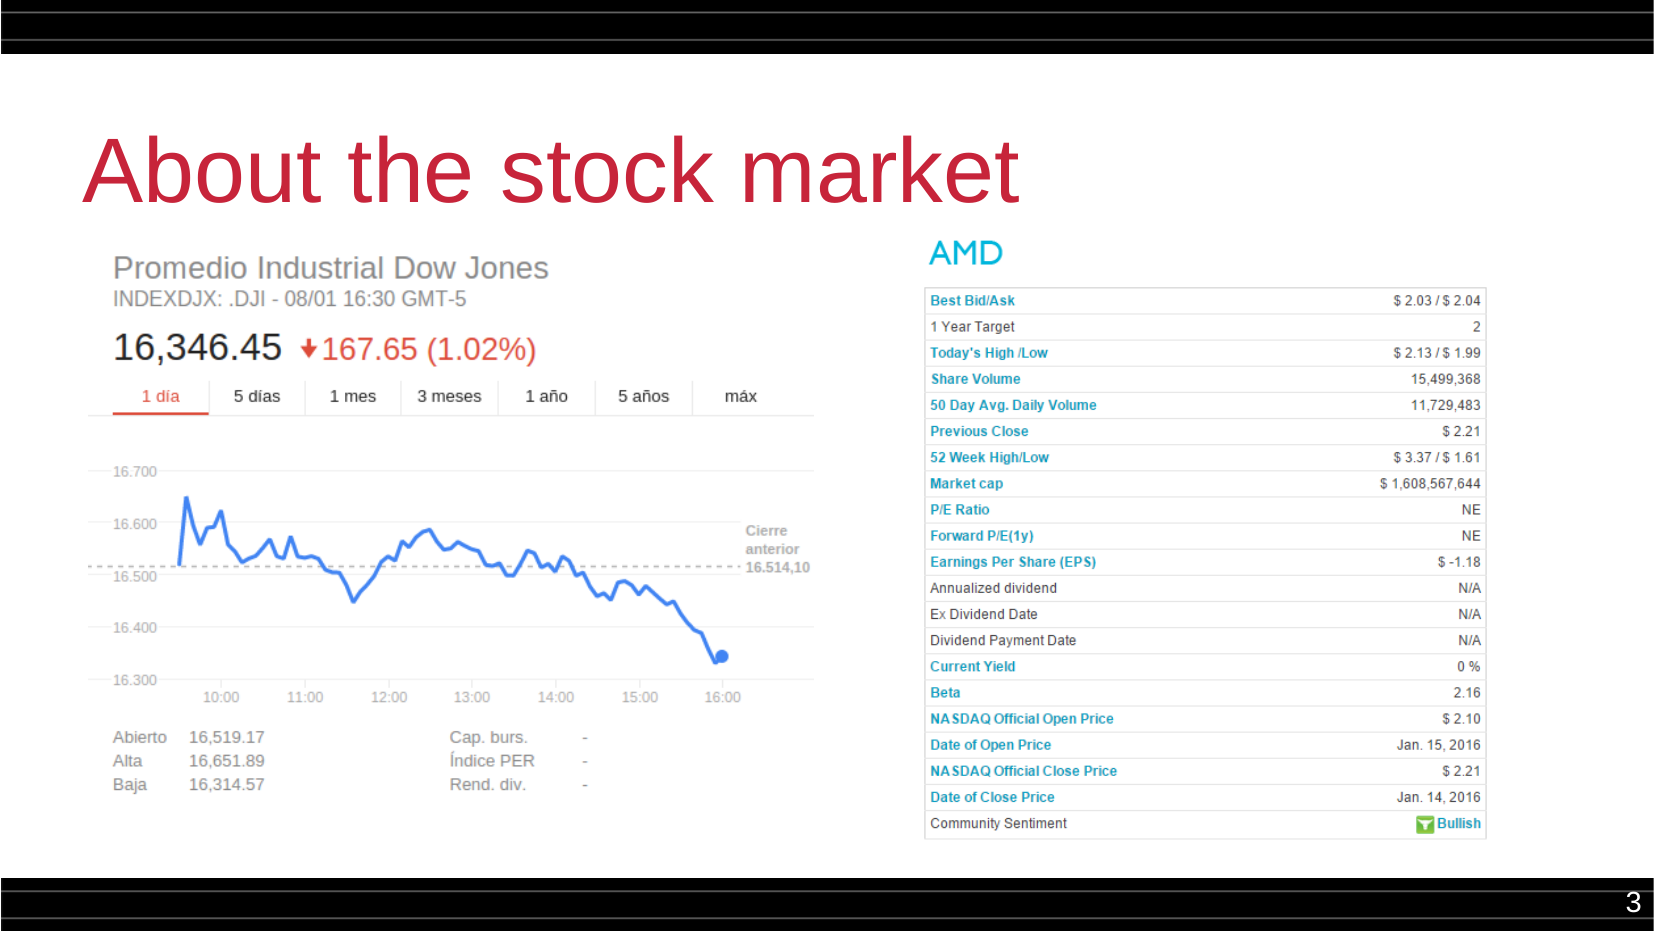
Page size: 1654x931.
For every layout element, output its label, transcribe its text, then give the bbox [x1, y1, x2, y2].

picture [921, 218, 1489, 843]
picture [88, 225, 814, 827]
picture [1, 878, 1654, 931]
picture [1, 0, 1654, 54]
title About the stock market [82, 92, 1571, 249]
